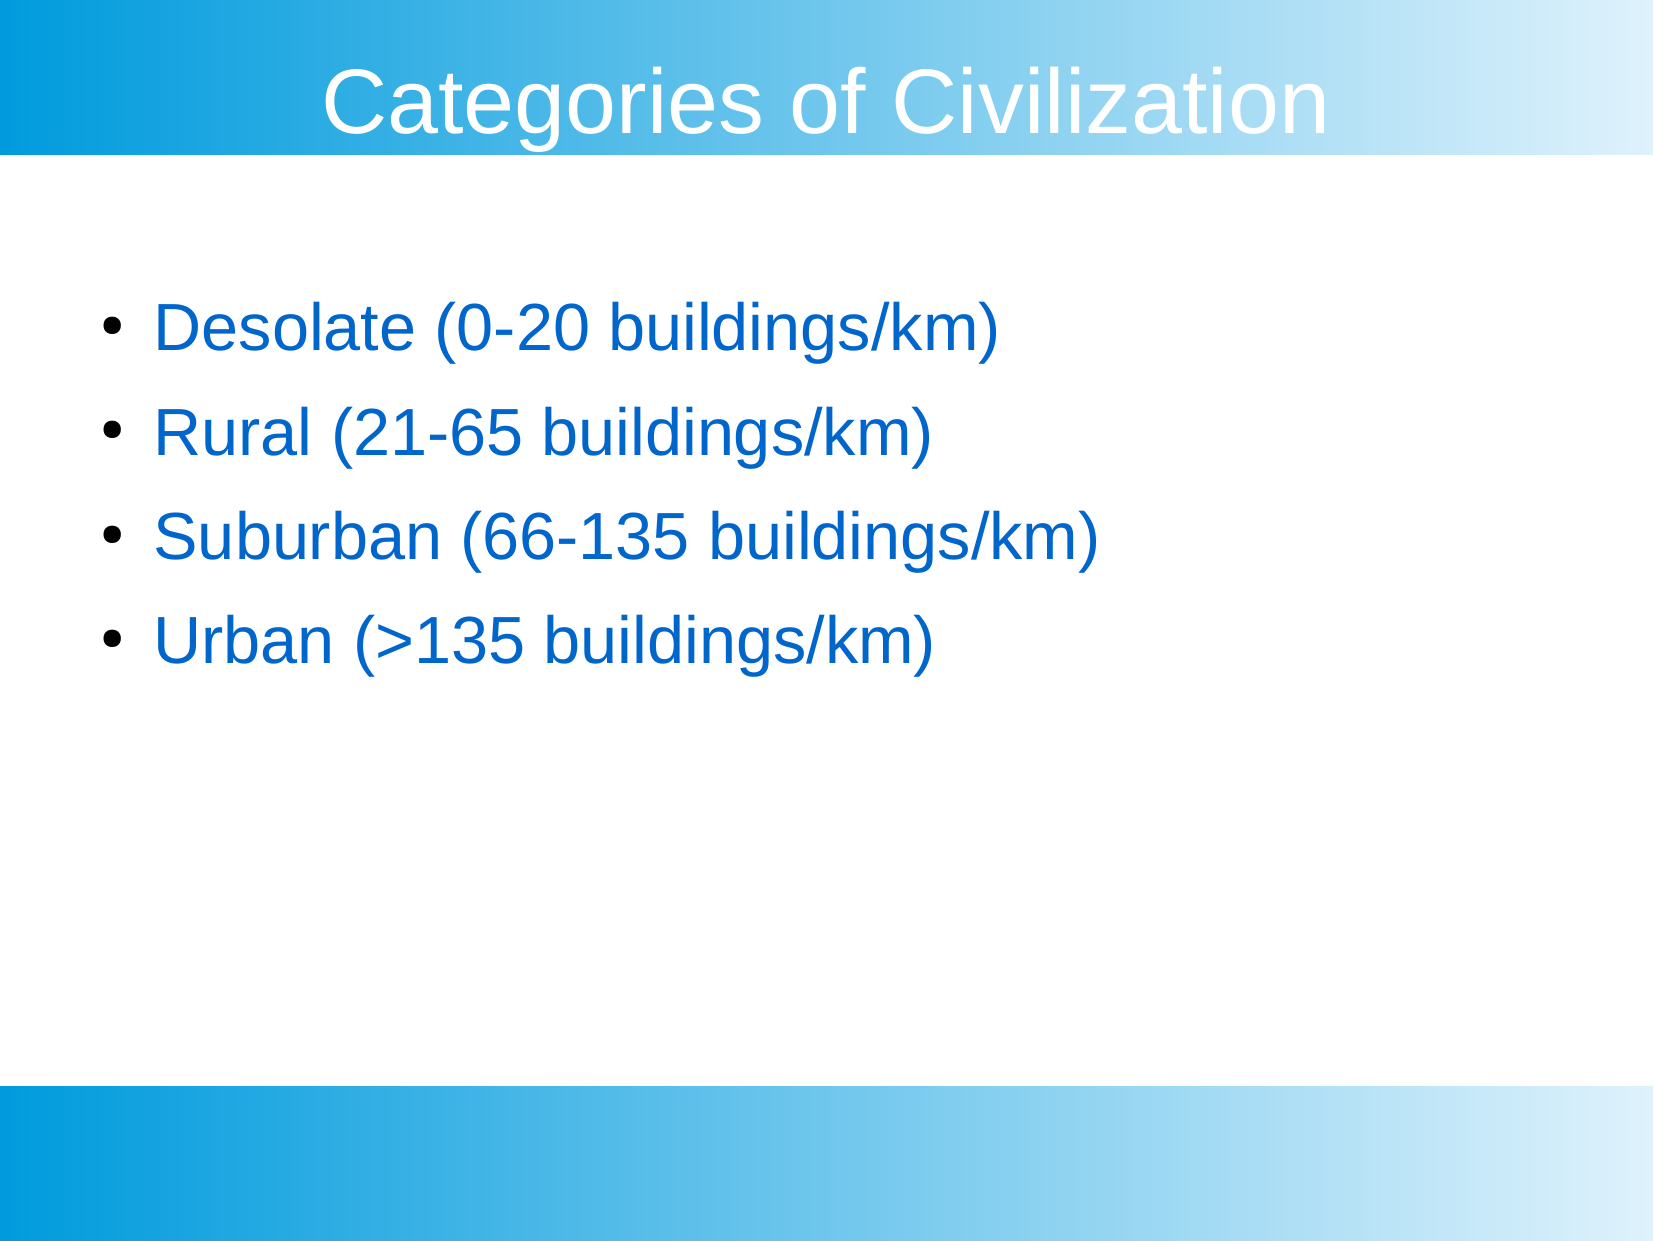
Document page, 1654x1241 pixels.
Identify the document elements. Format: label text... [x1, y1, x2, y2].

list Desolate (0-20 buildings/km) Rural (21-65 buildings/km) Suburban (66-135 buildings/km) Urban (>135 buildings/km) [82, 290, 1571, 1010]
title Categories of Civilization [82, 49, 1571, 155]
